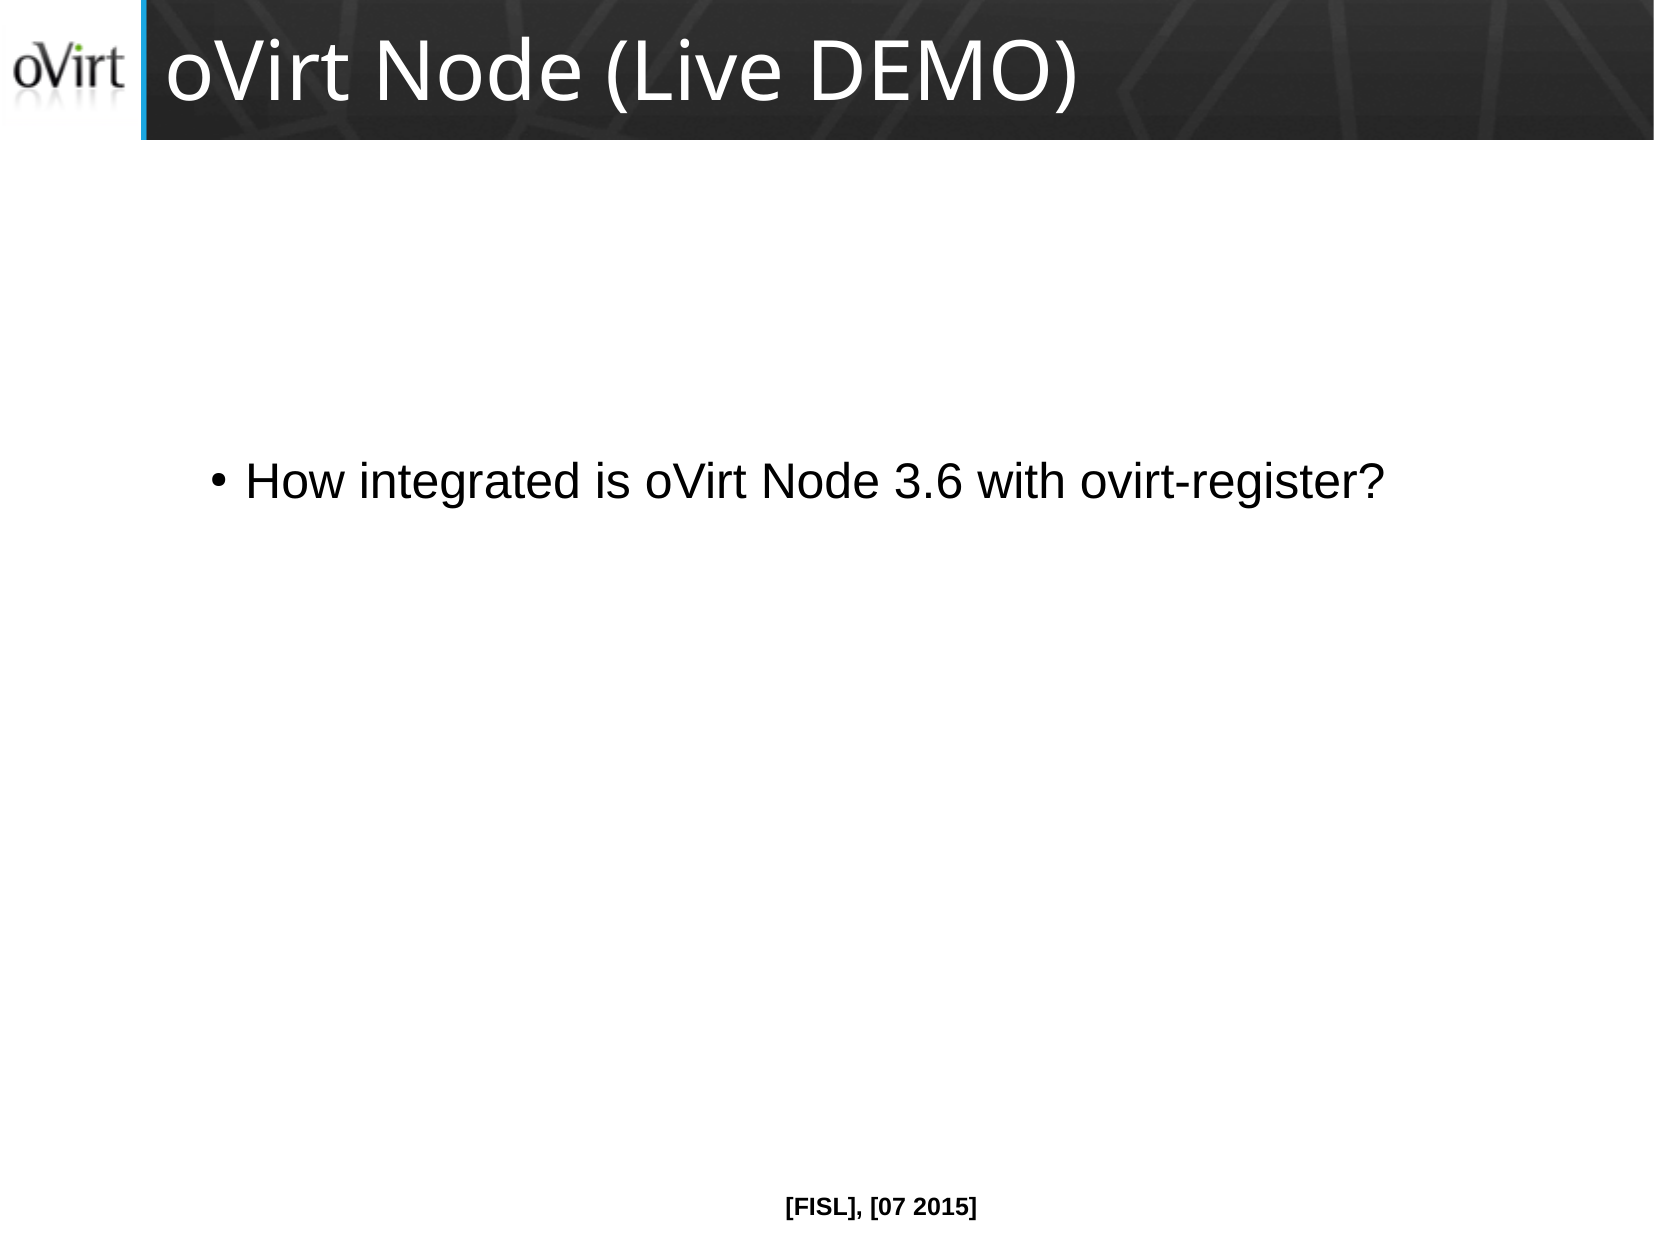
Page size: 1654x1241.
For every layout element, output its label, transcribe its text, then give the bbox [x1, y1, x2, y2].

title oVirt Node (Live DEMO) [164, 18, 1653, 119]
text_box How integrated is oVirt Node 3.6 with ovirt-register? [195, 390, 1426, 1241]
picture [0, 0, 1654, 140]
